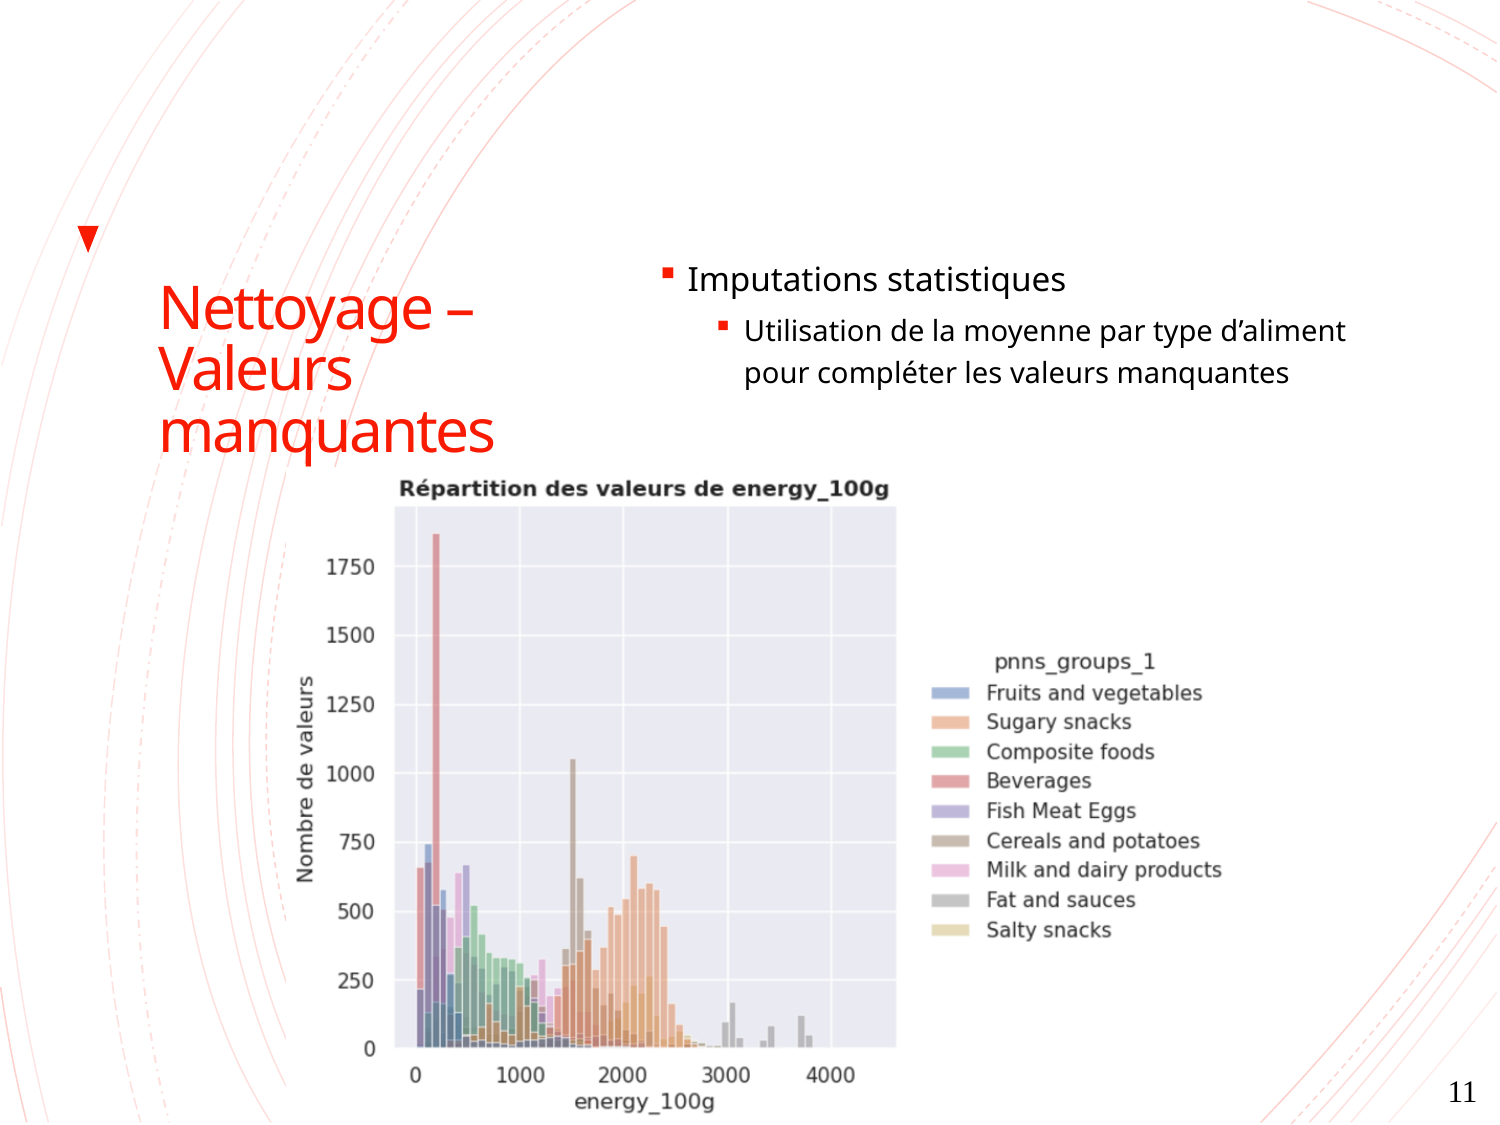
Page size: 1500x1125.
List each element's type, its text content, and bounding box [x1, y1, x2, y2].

title Nettoyage – Valeurs manquantes [121, 242, 584, 993]
list Imputations statistiques Utilisation de la moyenne par type d’aliment pour compléter les valeurs manquantes [644, 242, 1403, 993]
text_box <numéro> [1432, 1064, 1494, 1120]
picture [286, 467, 1236, 1124]
text_box [77, 225, 99, 253]
